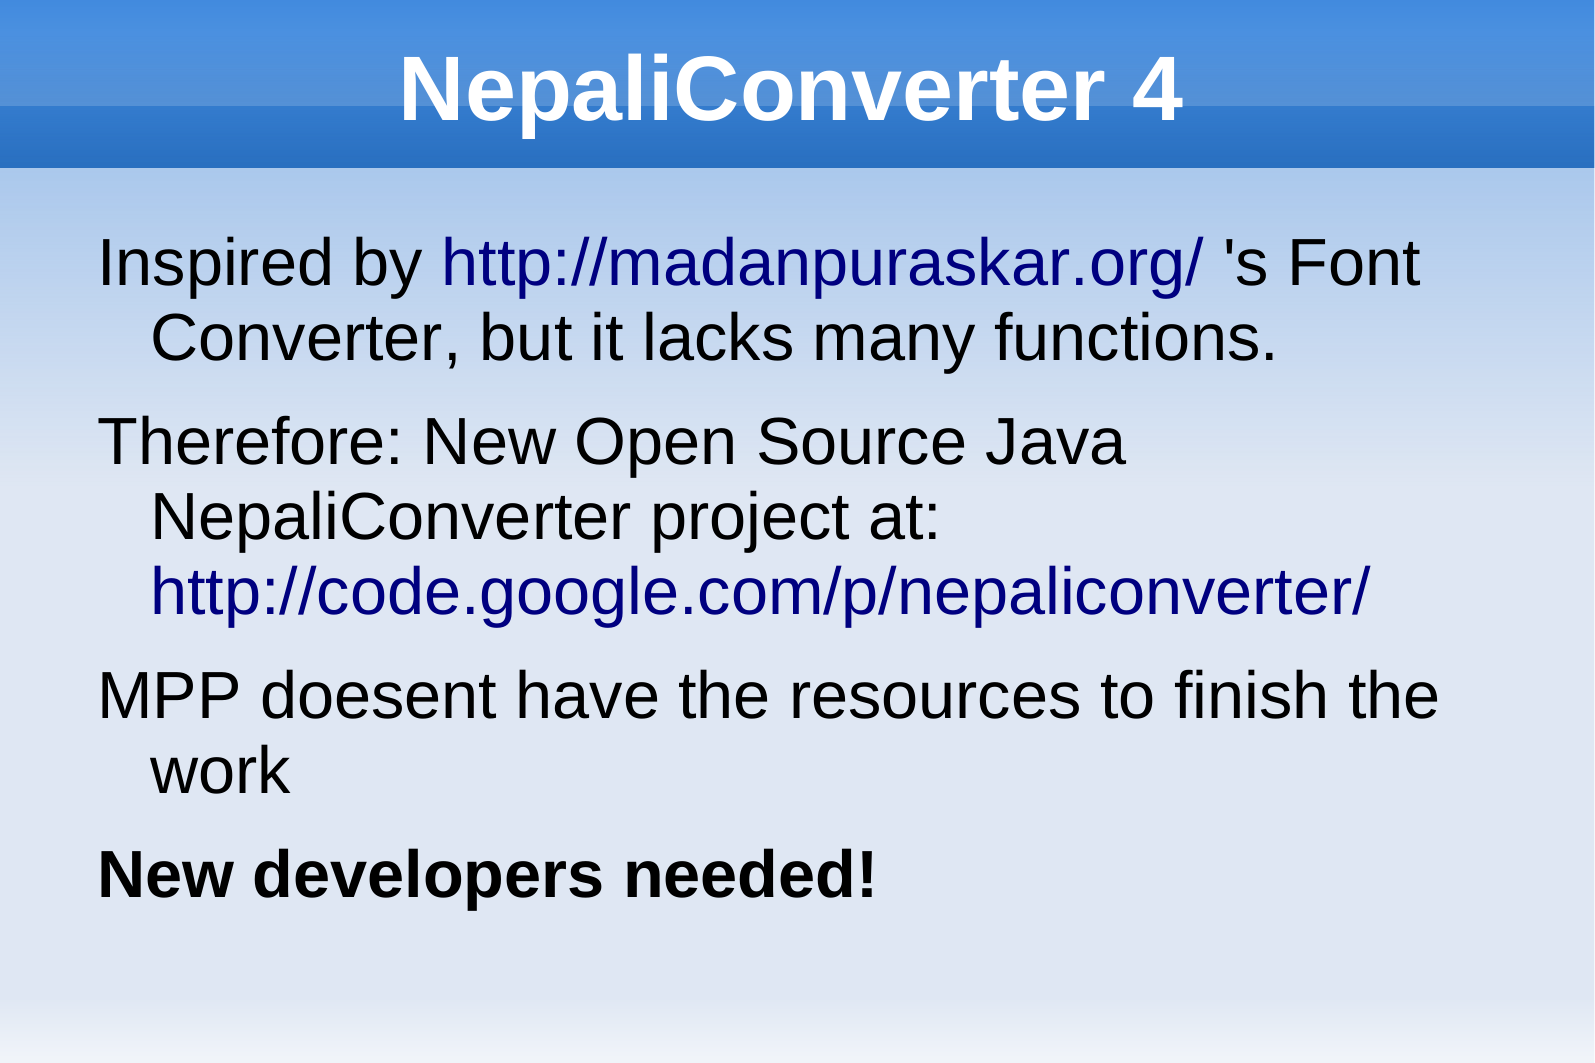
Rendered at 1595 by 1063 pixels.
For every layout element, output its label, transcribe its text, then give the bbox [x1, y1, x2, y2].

list Inspired by http://madanpuraskar.org/ 's Font Converter, but it lacks many functions. Therefore: New Open Source Java NepaliConverter project at: http://code.google.com/p/nepaliconverter/ MPP doesent have the resources to finish the work New developers needed! [79, 225, 1515, 912]
picture [0, 0, 1595, 1063]
title NepaliConverter 4 [74, 7, 1510, 171]
